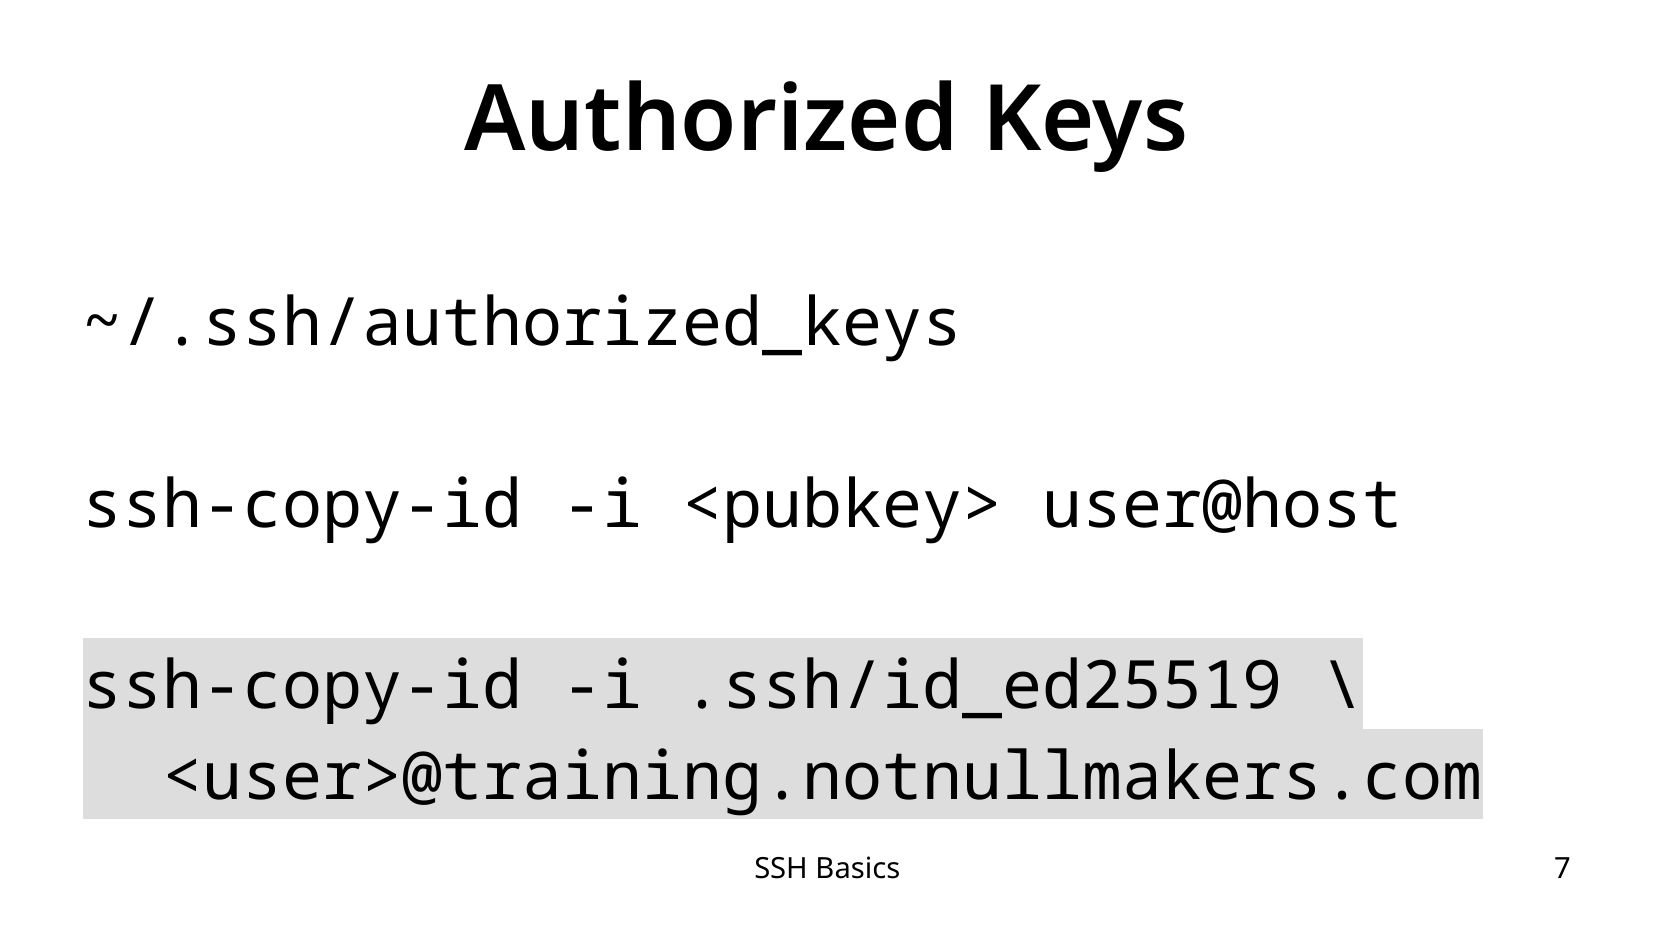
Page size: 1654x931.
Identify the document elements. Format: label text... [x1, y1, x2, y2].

title Authorized Keys [82, 37, 1571, 193]
subtitle ~/.ssh/authorized_keys ssh-copy-id -i <pubkey> user@host ssh-copy-id -i .ssh/id_ed25519 \ <user>@training.notnullmakers.com [82, 274, 1571, 779]
